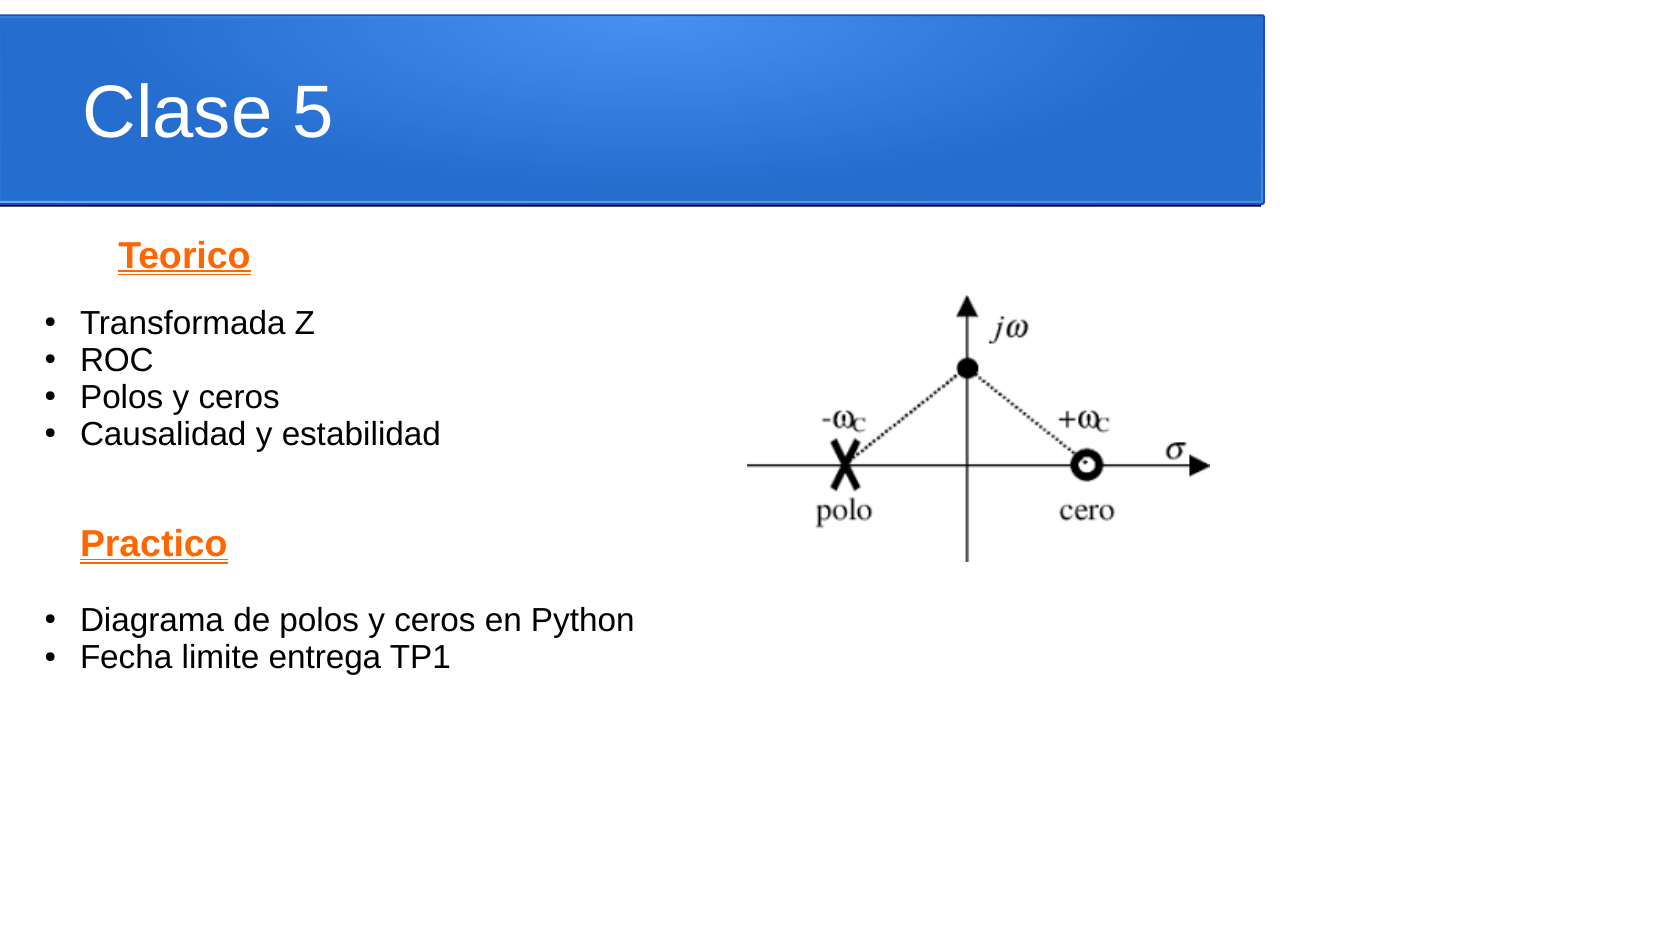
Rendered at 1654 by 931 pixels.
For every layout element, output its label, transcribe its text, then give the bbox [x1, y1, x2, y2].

picture [747, 295, 1210, 562]
text_box Teorico Transformada Z ROC Polos y ceros Causalidad y estabilidad Practico Diagrama de polos y ceros en Python Fecha limite entrega TP1 [29, 227, 757, 684]
title Clase 5 [82, 35, 1235, 189]
